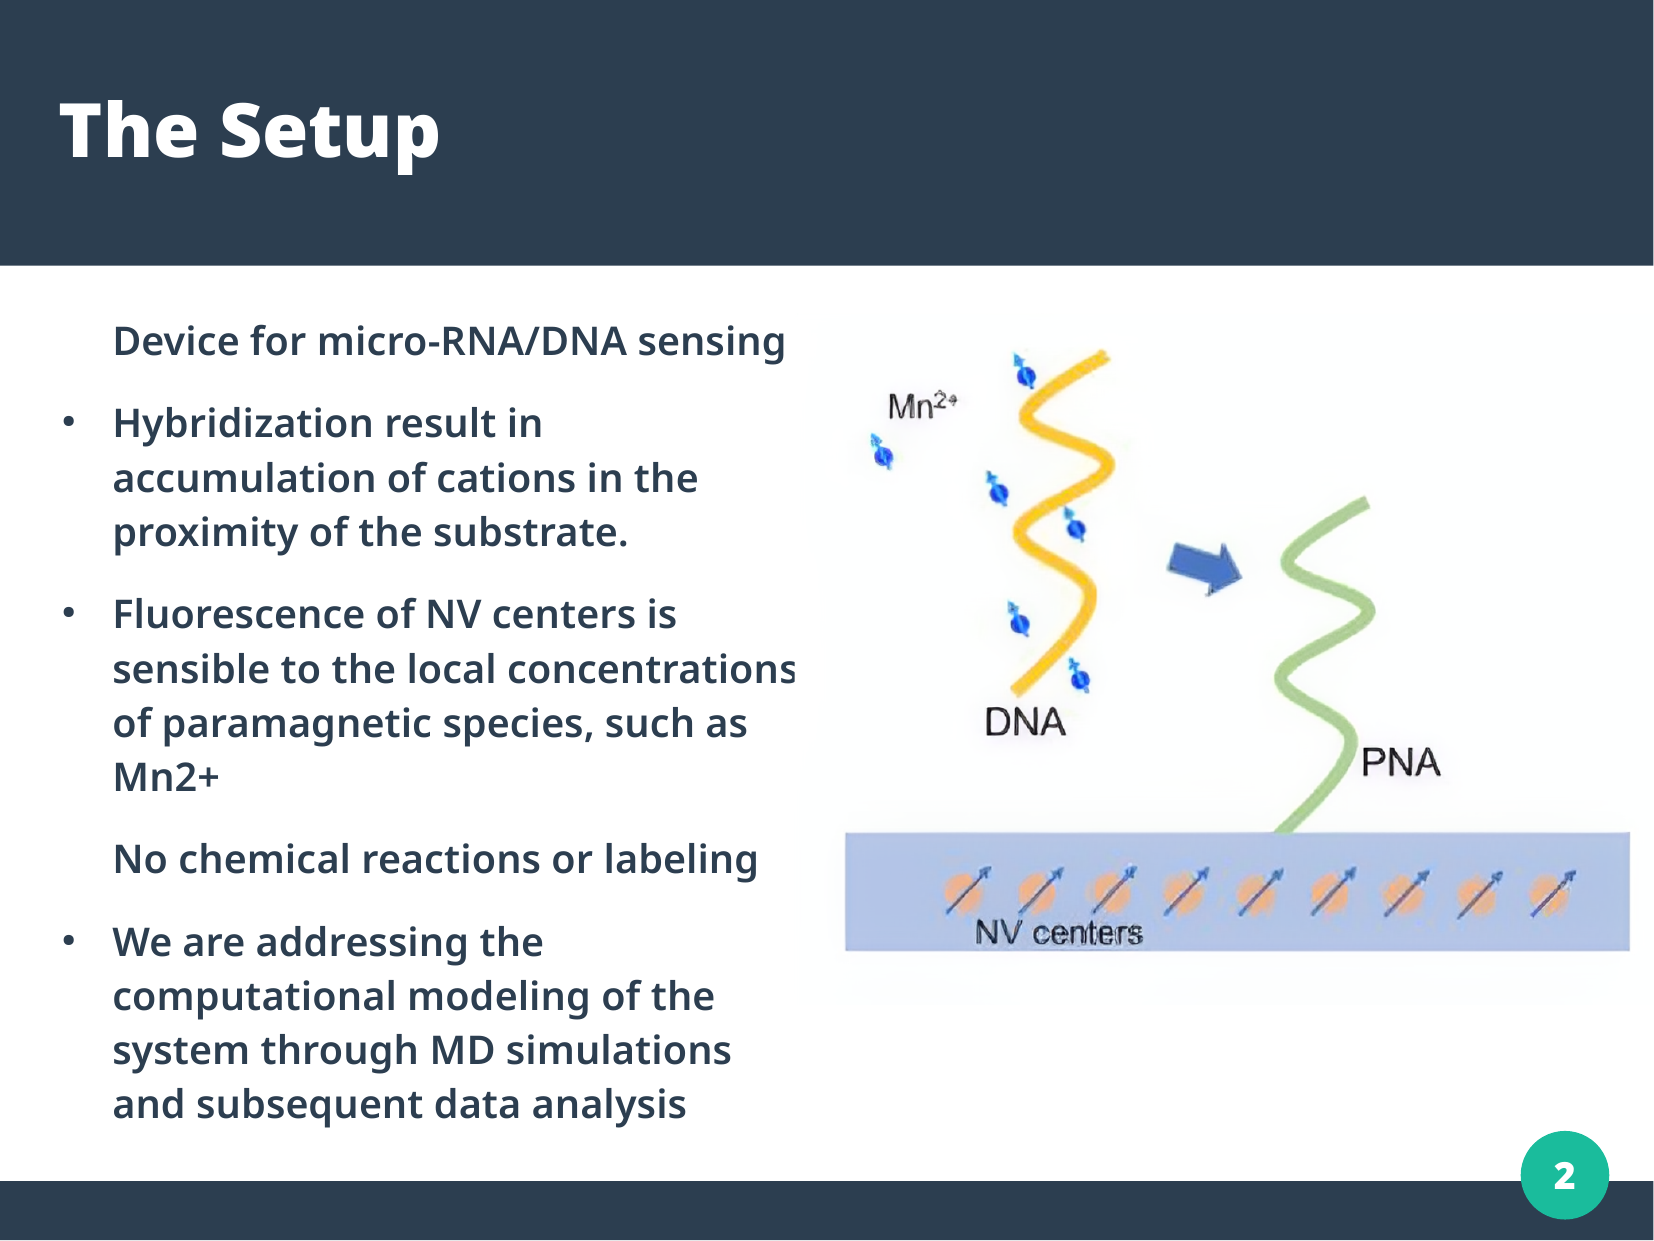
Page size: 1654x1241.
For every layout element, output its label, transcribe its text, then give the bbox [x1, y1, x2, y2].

title The Setup [59, 49, 1595, 207]
picture [794, 313, 1654, 1006]
list Device for micro-RNA/DNA sensing Hybridization result in accumulation of cations in the proximity of the substrate. Fluorescence of NV centers is sensible to the local concentrations of paramagnetic species, such as Mn2+ No chemical reactions or labeling We are addressing the computational modeling of the system through MD simulations and subsequent data analysis [45, 313, 811, 1141]
